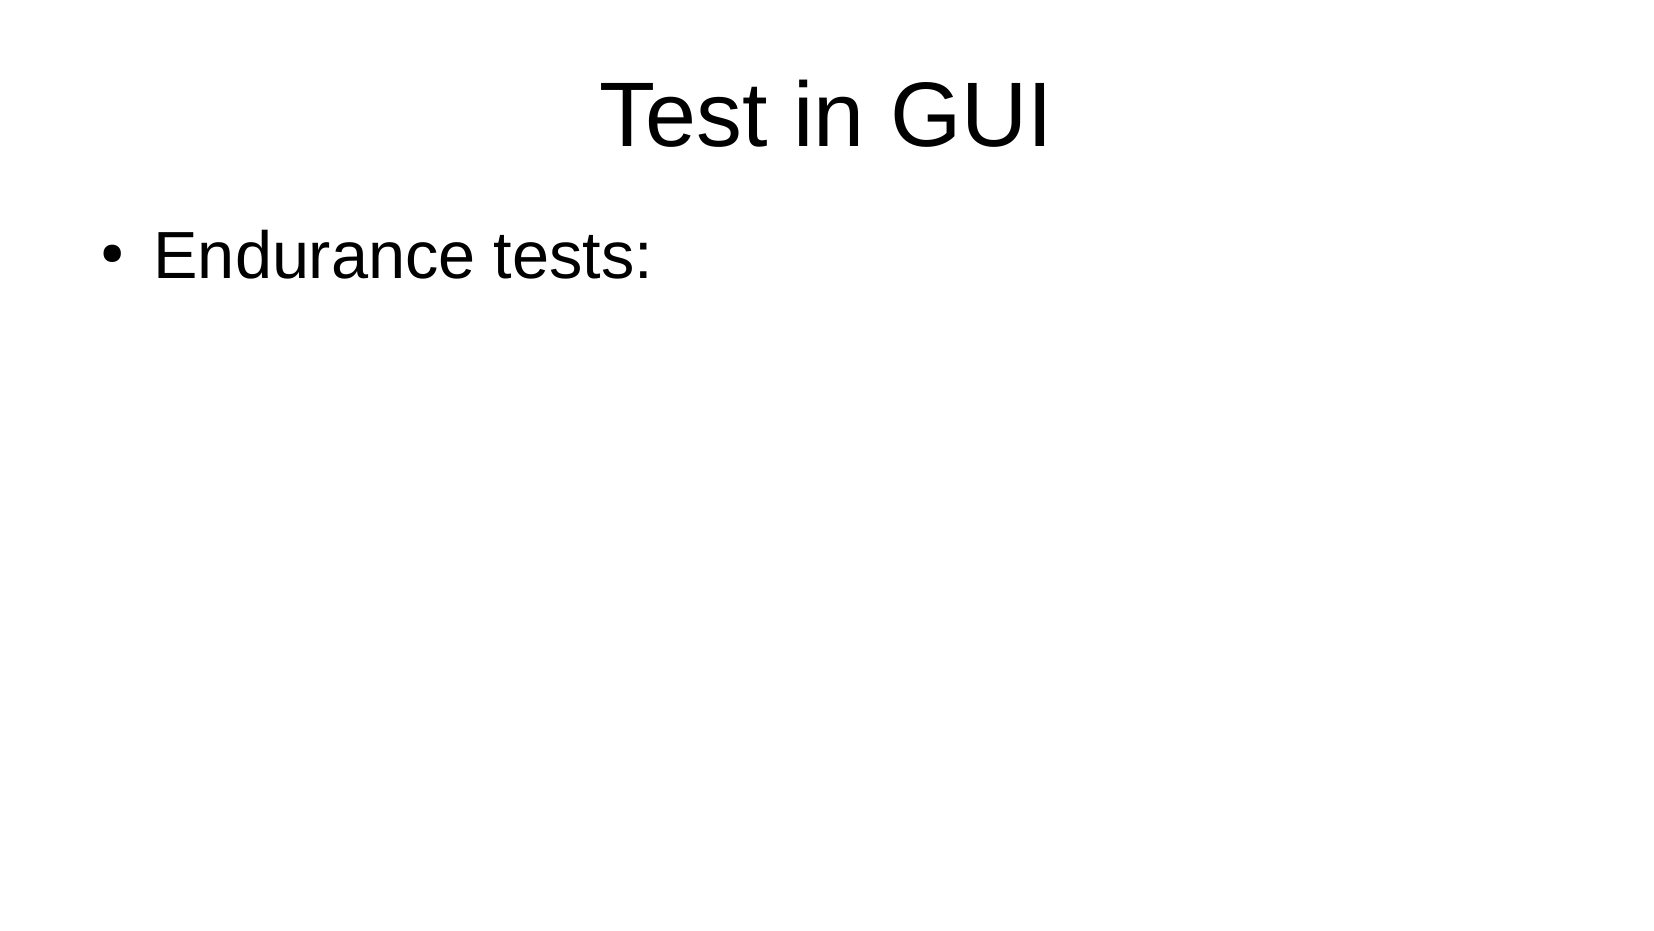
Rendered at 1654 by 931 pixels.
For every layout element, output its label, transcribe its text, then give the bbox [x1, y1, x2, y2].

title Test in GUI [82, 37, 1571, 193]
list Endurance tests: [82, 217, 1571, 758]
